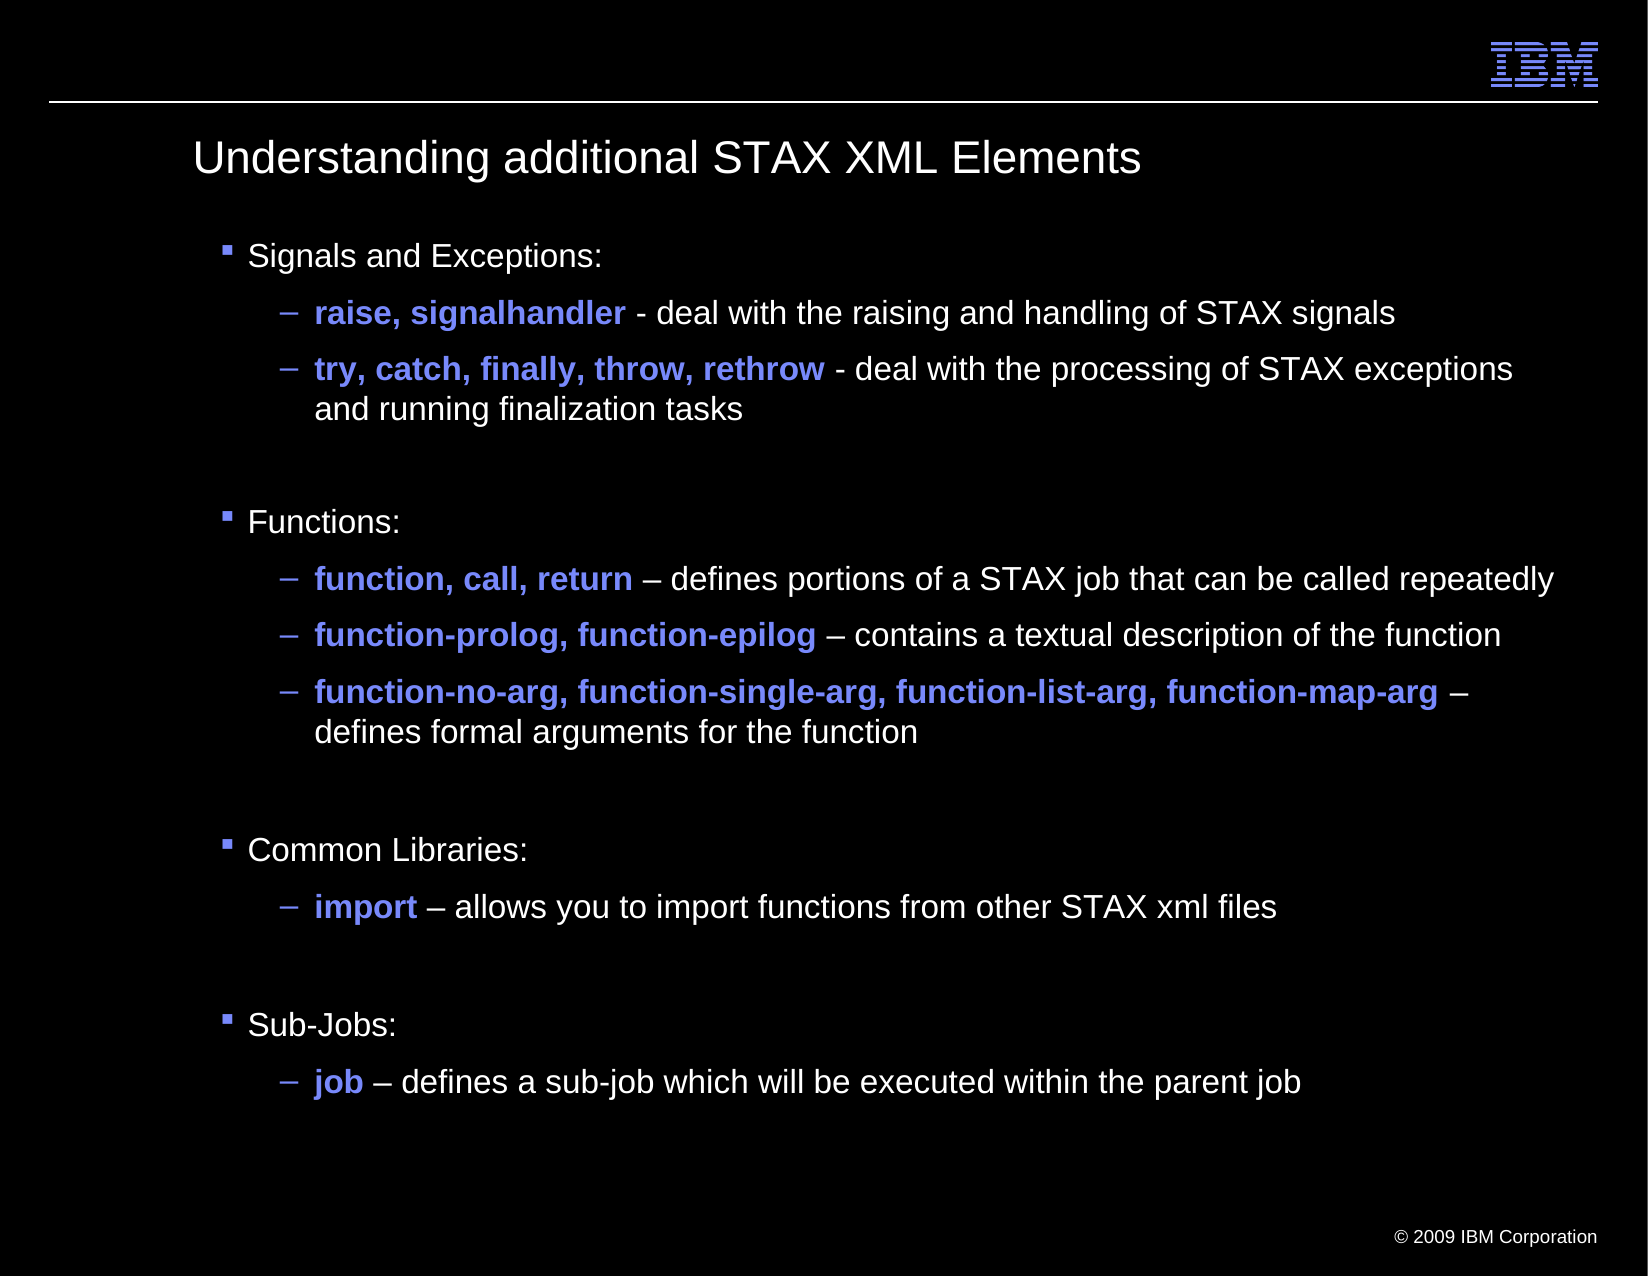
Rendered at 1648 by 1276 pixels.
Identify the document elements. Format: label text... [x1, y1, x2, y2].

title Understanding additional STAX XML Elements [175, 125, 1648, 219]
picture [1491, 42, 1598, 87]
text_box Signals and Exceptions: raise, signalhandler - deal with the raising and handling of STAX signals try, catch, finally, throw, rethrow - deal with the processing of STAX exceptions and running finalization tasks Functions: function, call, return – defines portions of a STAX job that can be called repeatedly function-prolog, function-epilog – contains a textual description of the function function-no-arg, function-single-arg, function-list-arg, function-map-arg – defines formal arguments for the function Common Libraries: import – allows you to import functions from other STAX xml files Sub-Jobs: job – defines a sub-job which will be executed within the parent job [219, 234, 1570, 1152]
